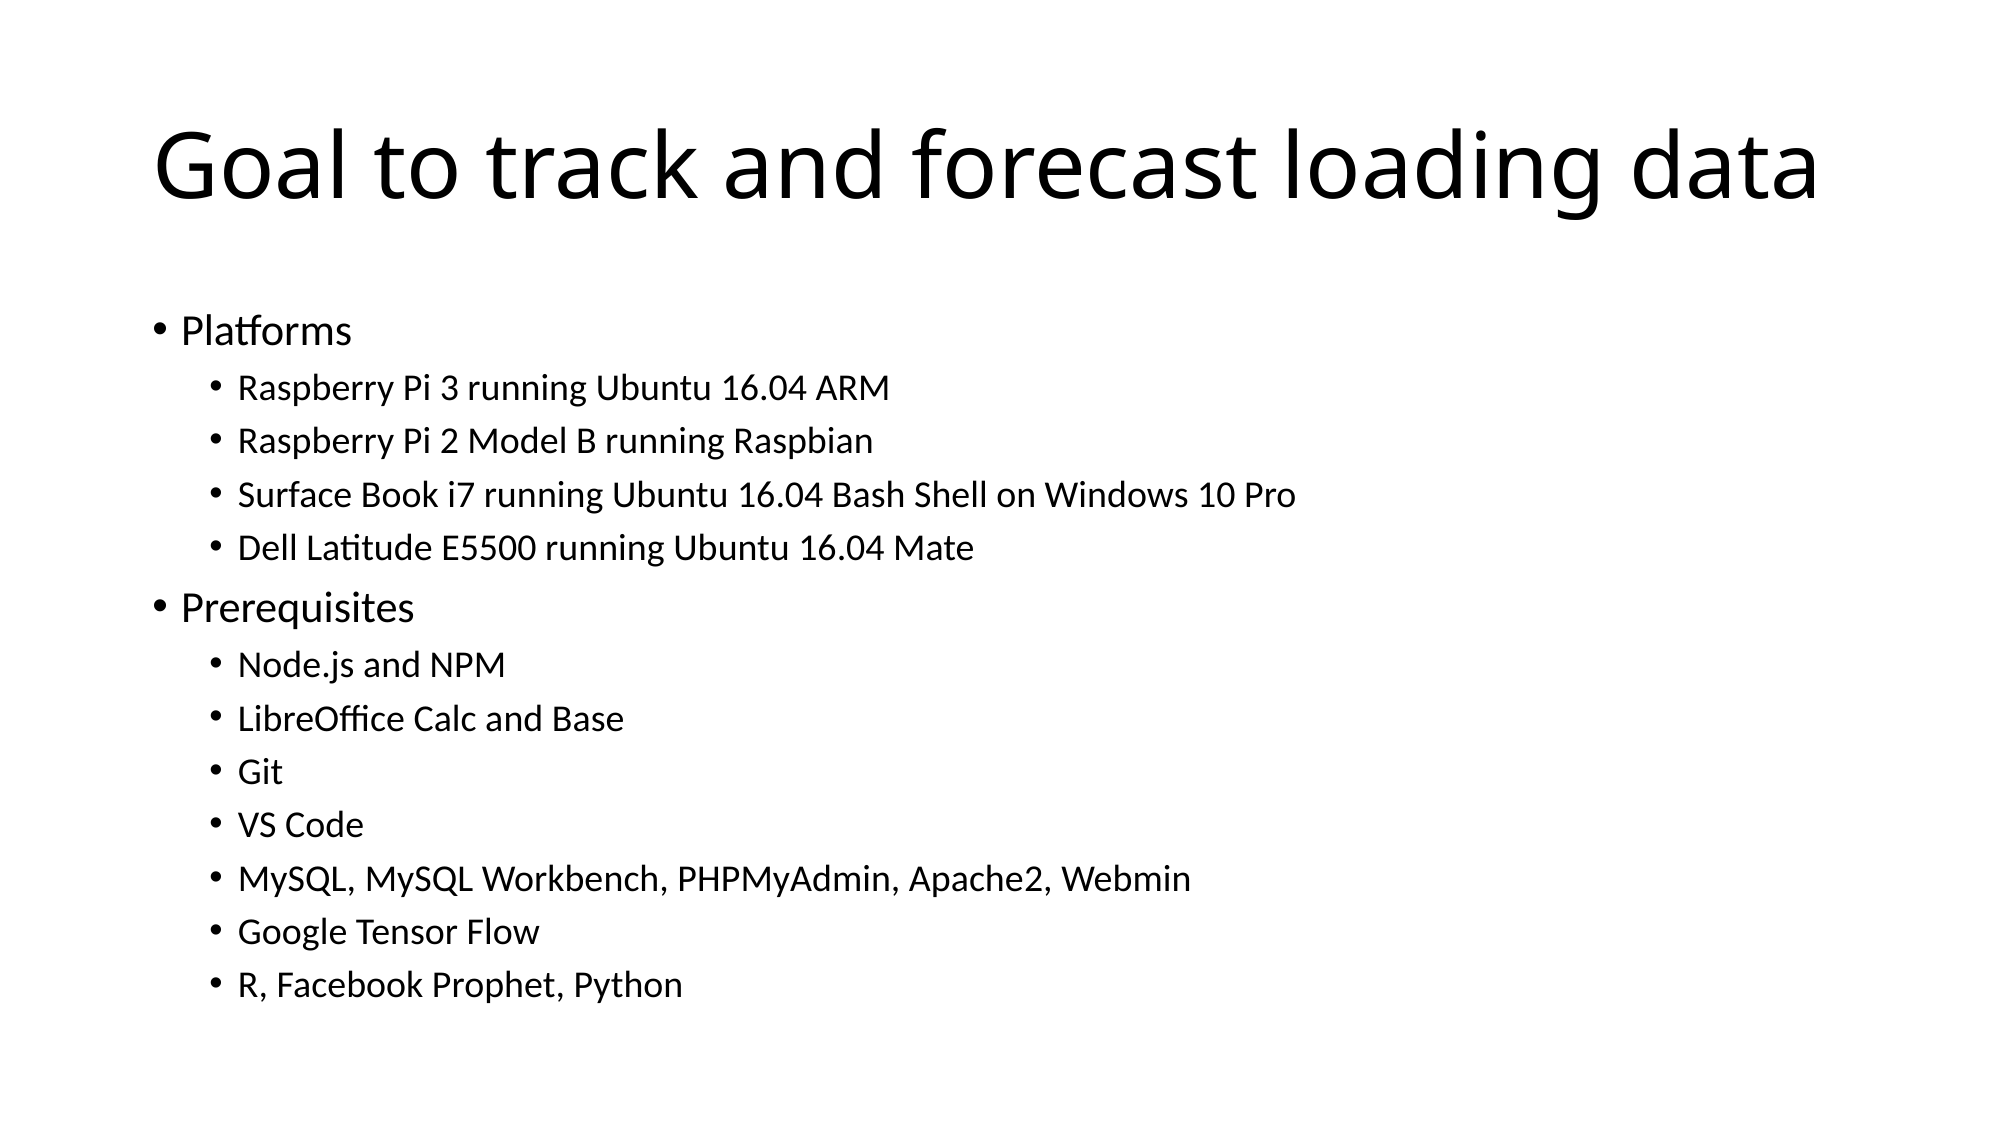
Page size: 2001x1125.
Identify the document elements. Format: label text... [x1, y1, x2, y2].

list Platforms Raspberry Pi 3 running Ubuntu 16.04 ARM Raspberry Pi 2 Model B running Raspbian Surface Book i7 running Ubuntu 16.04 Bash Shell on Windows 10 Pro Dell Latitude E5500 running Ubuntu 16.04 Mate Prerequisites Node.js and NPM LibreOffice Calc and Base Git VS Code MySQL, MySQL Workbench, PHPMyAdmin, Apache2, Webmin Google Tensor Flow R, Facebook Prophet, Python [137, 299, 1863, 1014]
title Goal to track and forecast loading data [137, 59, 1863, 278]
